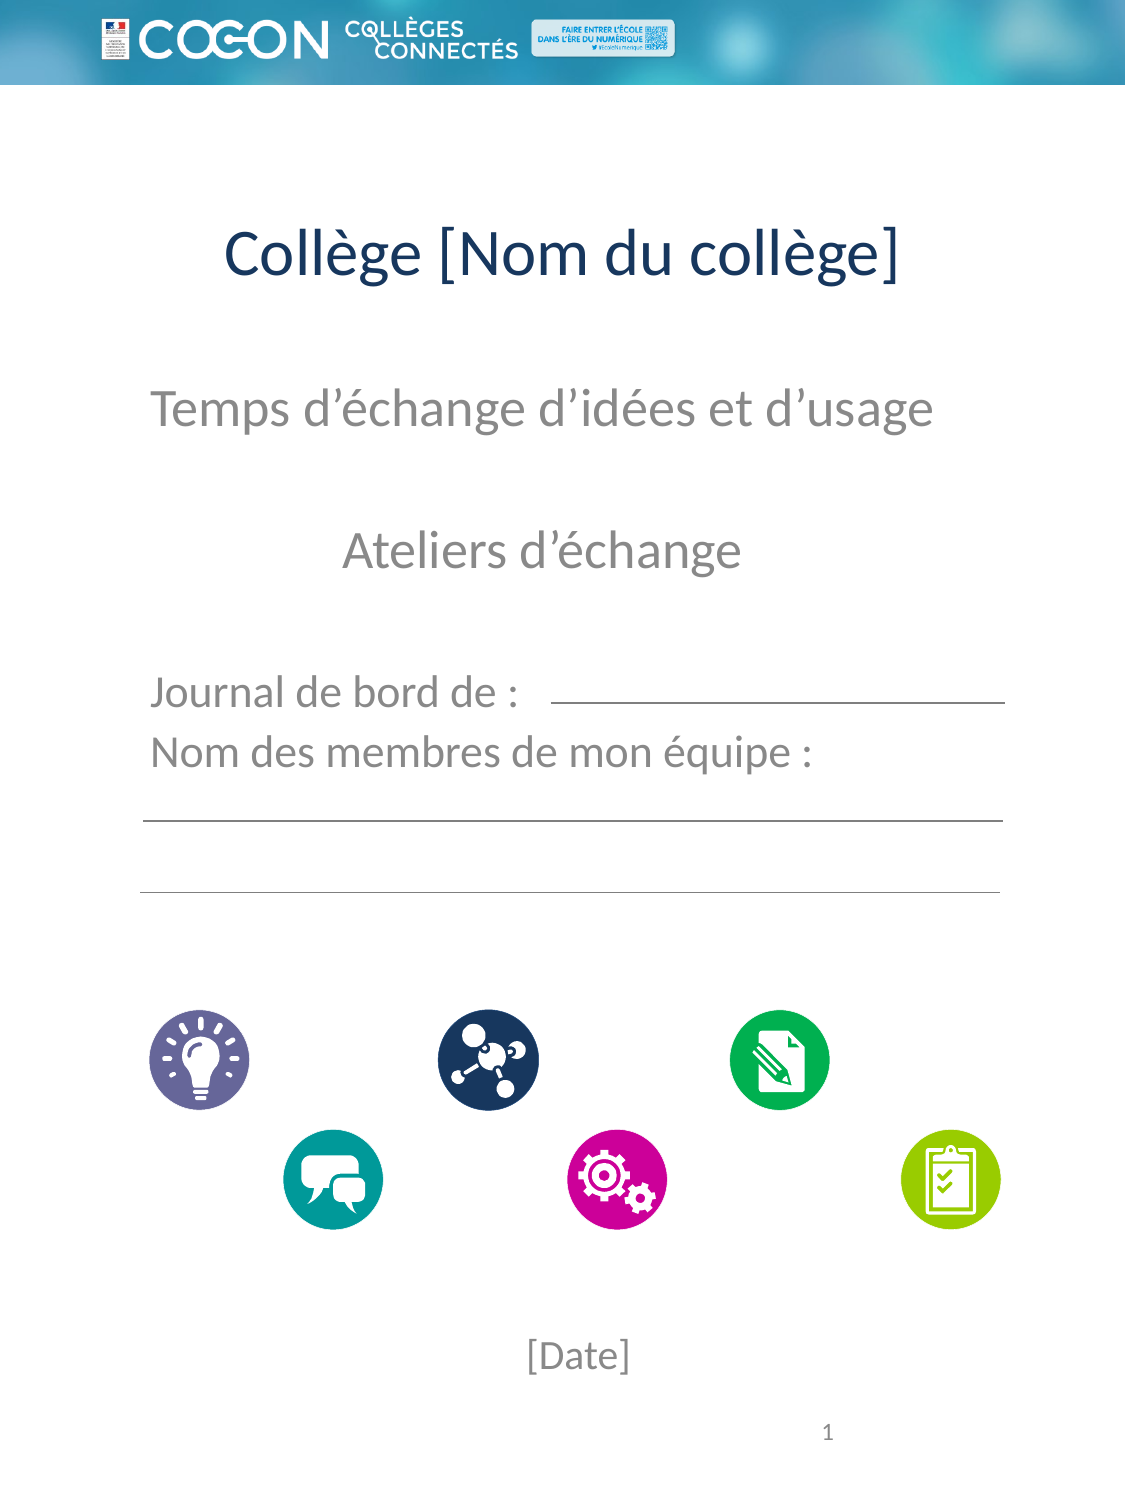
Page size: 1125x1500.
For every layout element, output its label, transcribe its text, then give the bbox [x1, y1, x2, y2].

text_box [149, 1009, 250, 1111]
text_box [438, 1009, 539, 1111]
text_box 1 [806, 1390, 1069, 1471]
text_box [729, 1009, 830, 1111]
subtitle Temps d’échange d’idées et d’usage Ateliers d’échange Journal de bord de : Nom des membres de mon équipe : [134, 371, 1012, 802]
title Collège [Nom du collège] [42, 147, 1084, 349]
picture [0, 0, 1125, 85]
text_box [567, 1129, 668, 1230]
text_box [Date] [140, 1320, 1017, 1424]
text_box [900, 1129, 1002, 1230]
text_box [283, 1129, 384, 1230]
